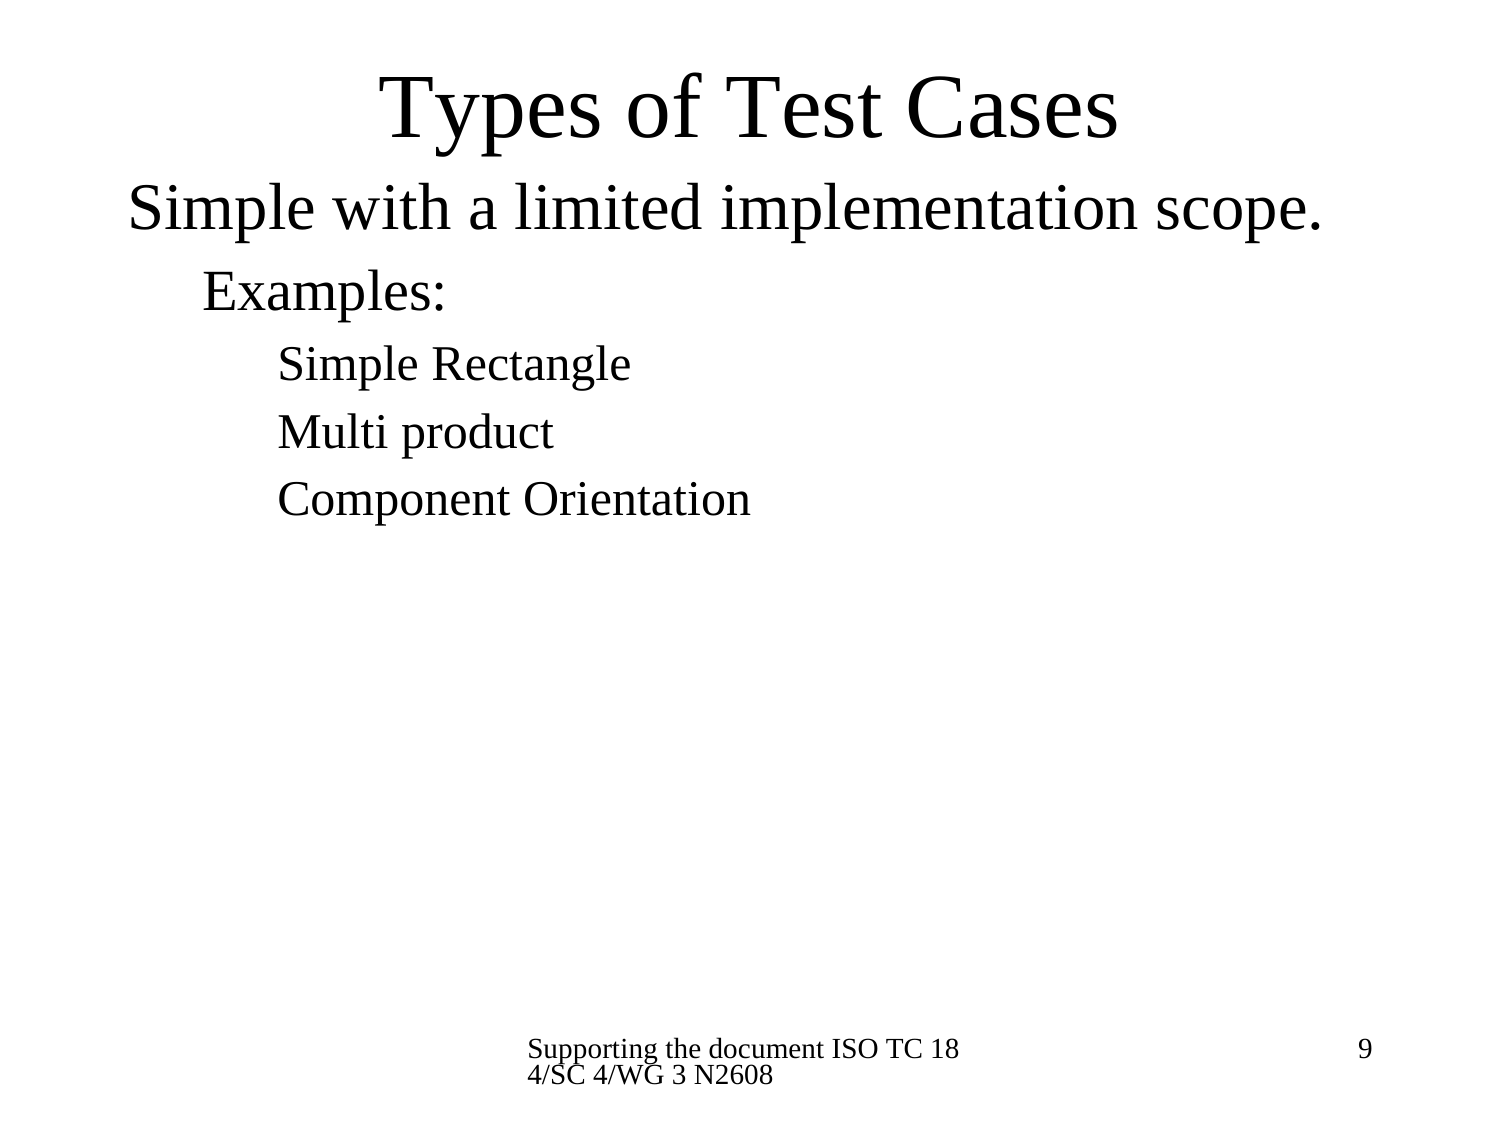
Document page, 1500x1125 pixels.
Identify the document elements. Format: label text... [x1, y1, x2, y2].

list Simple with a limited implementation scope. Examples: Simple Rectangle Multi product Component Orientation [112, 162, 1388, 838]
title Types of Test Cases [112, 12, 1388, 162]
